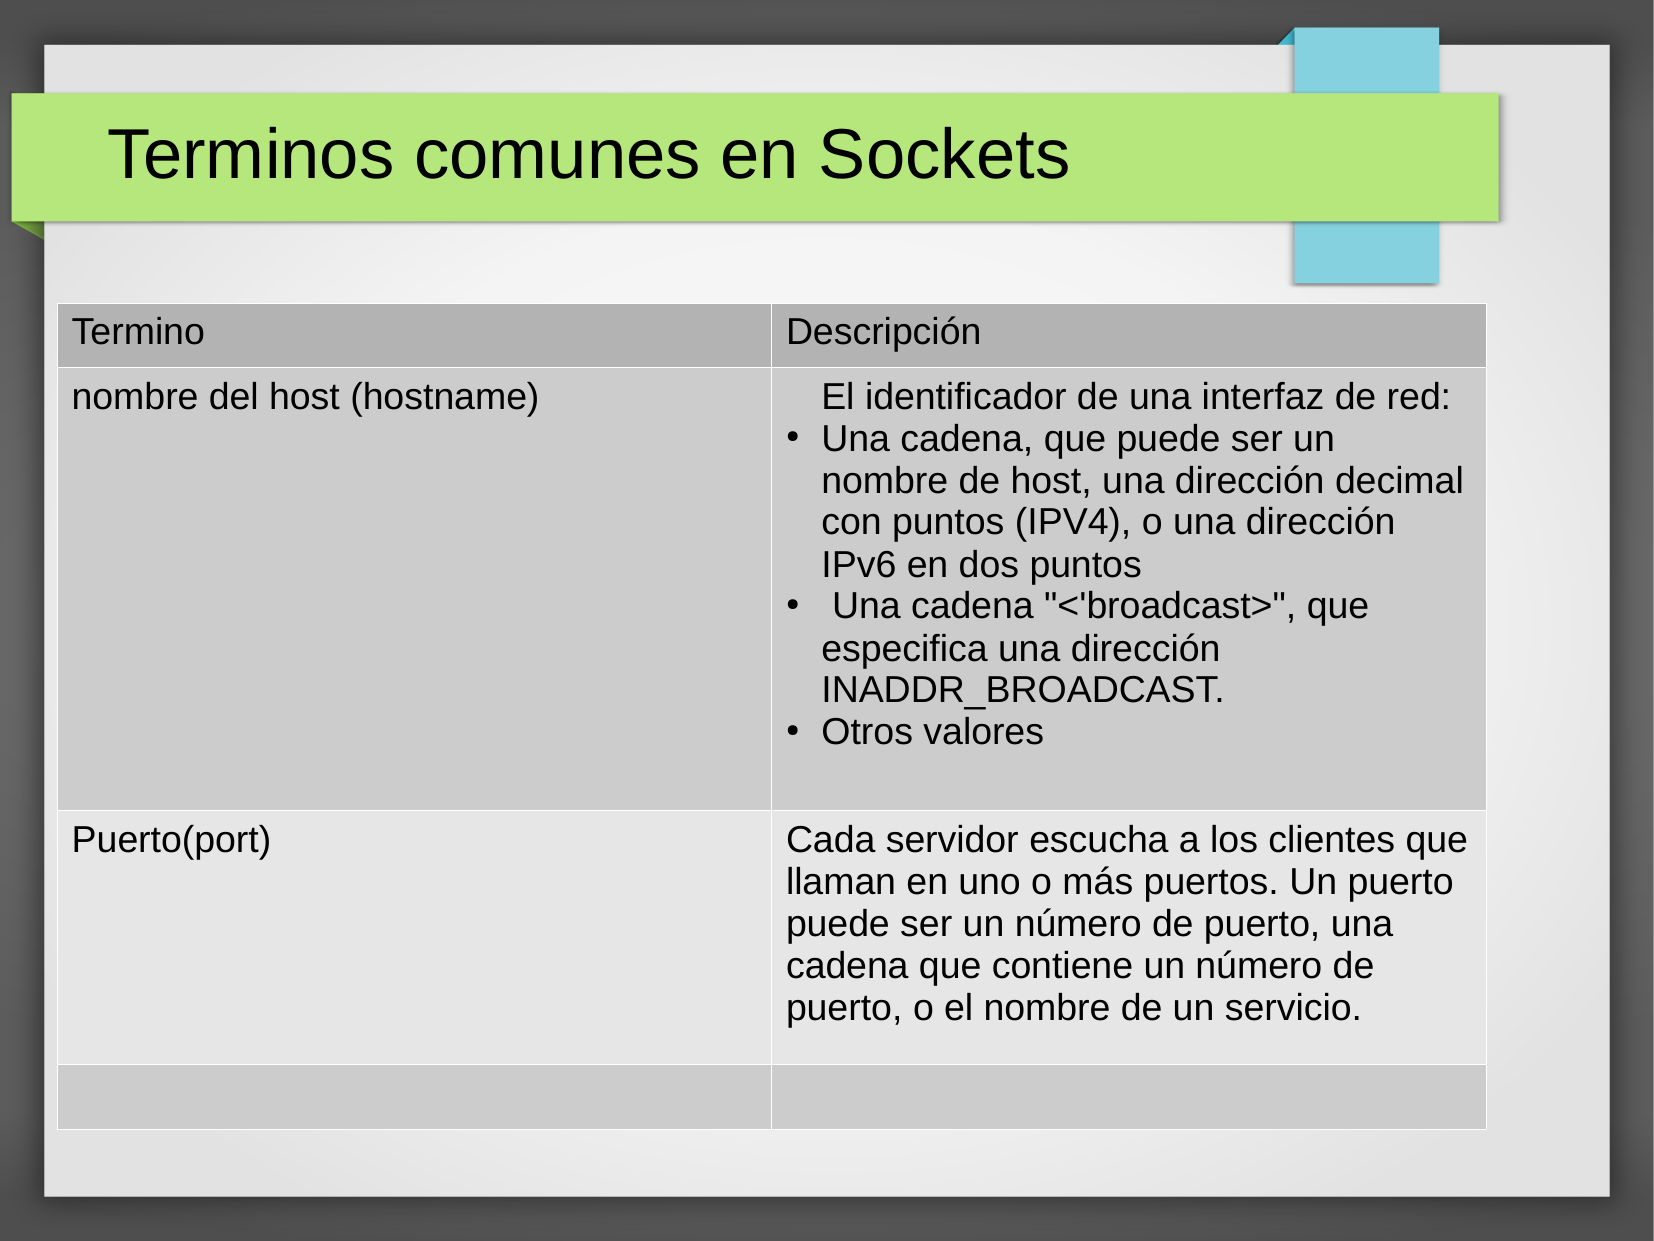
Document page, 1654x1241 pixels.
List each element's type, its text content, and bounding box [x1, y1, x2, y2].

table_header Termino [58, 304, 771, 367]
table_cell [58, 1065, 771, 1129]
title Terminos comunes en Sockets [82, 94, 1264, 213]
picture [0, 0, 1654, 1241]
table_cell nombre del host (hostname) [58, 368, 771, 810]
table_header Descripción [772, 304, 1486, 367]
table_cell Puerto(port) [58, 811, 771, 1064]
table_cell [772, 1065, 1486, 1129]
table_cell El identificador de una interfaz de red: Una cadena, que puede ser un nombre de host, una dirección decimal con puntos (IPV4), o una dirección IPv6 en dos puntos Una cadena "<'broadcast>", que especifica una dirección INADDR_BROADCAST. Otros valores [772, 368, 1486, 810]
table_cell Cada servidor escucha a los clientes que llaman en uno o más puertos. Un puerto puede ser un número de puerto, una cadena que contiene un número de puerto, o el nombre de un servicio. [772, 811, 1486, 1064]
